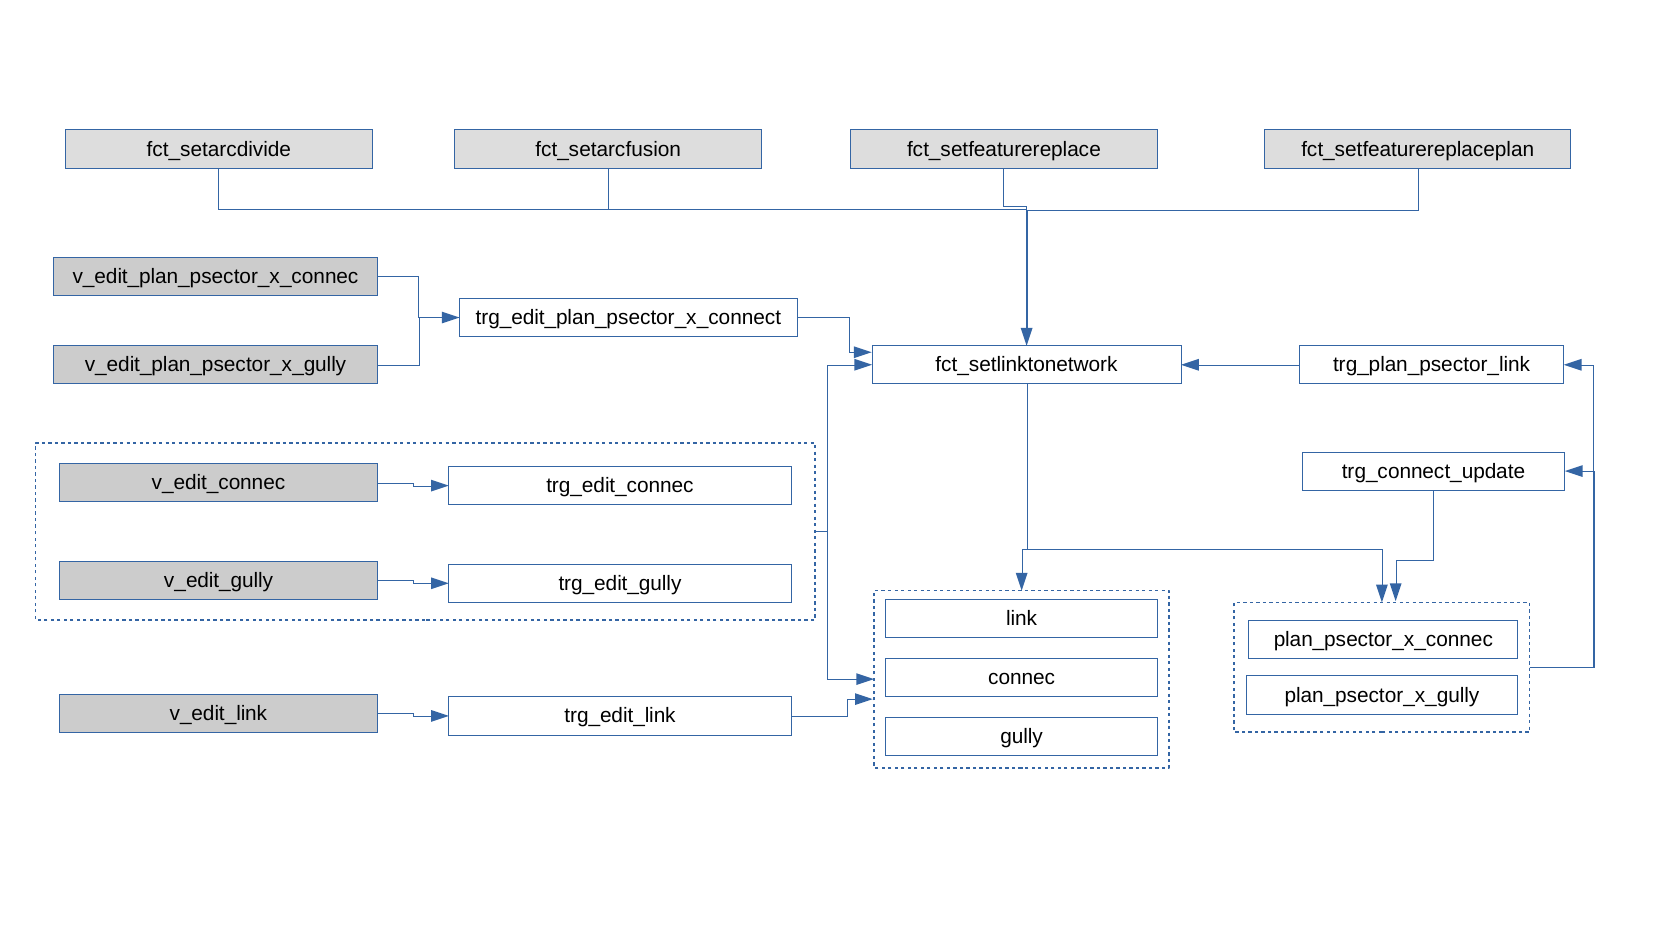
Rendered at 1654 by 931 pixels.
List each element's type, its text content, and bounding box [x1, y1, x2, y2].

text_box link [885, 599, 1158, 638]
text_box trg_edit_connec [448, 466, 792, 505]
text_box v_edit_link [59, 694, 378, 733]
text_box trg_edit_plan_psector_x_connect [459, 298, 798, 337]
text_box fct_setlinktonetwork [872, 345, 1182, 384]
text_box fct_setfeaturereplace [850, 129, 1158, 169]
text_box trg_edit_gully [448, 564, 792, 603]
text_box trg_connect_update [1302, 452, 1565, 491]
text_box fct_setarcfusion [454, 129, 762, 169]
text_box plan_psector_x_connec [1248, 620, 1518, 659]
text_box v_edit_plan_psector_x_connec [53, 257, 378, 296]
text_box fct_setarcdivide [65, 129, 373, 169]
text_box plan_psector_x_gully [1246, 675, 1518, 715]
text_box connec [885, 658, 1158, 697]
text_box v_edit_plan_psector_x_gully [53, 345, 378, 384]
text_box v_edit_gully [59, 561, 378, 600]
text_box fct_setfeaturereplaceplan [1264, 129, 1571, 169]
text_box trg_edit_link [448, 696, 792, 736]
text_box trg_plan_psector_link [1299, 345, 1564, 384]
text_box gully [885, 717, 1158, 756]
text_box v_edit_connec [59, 463, 378, 502]
